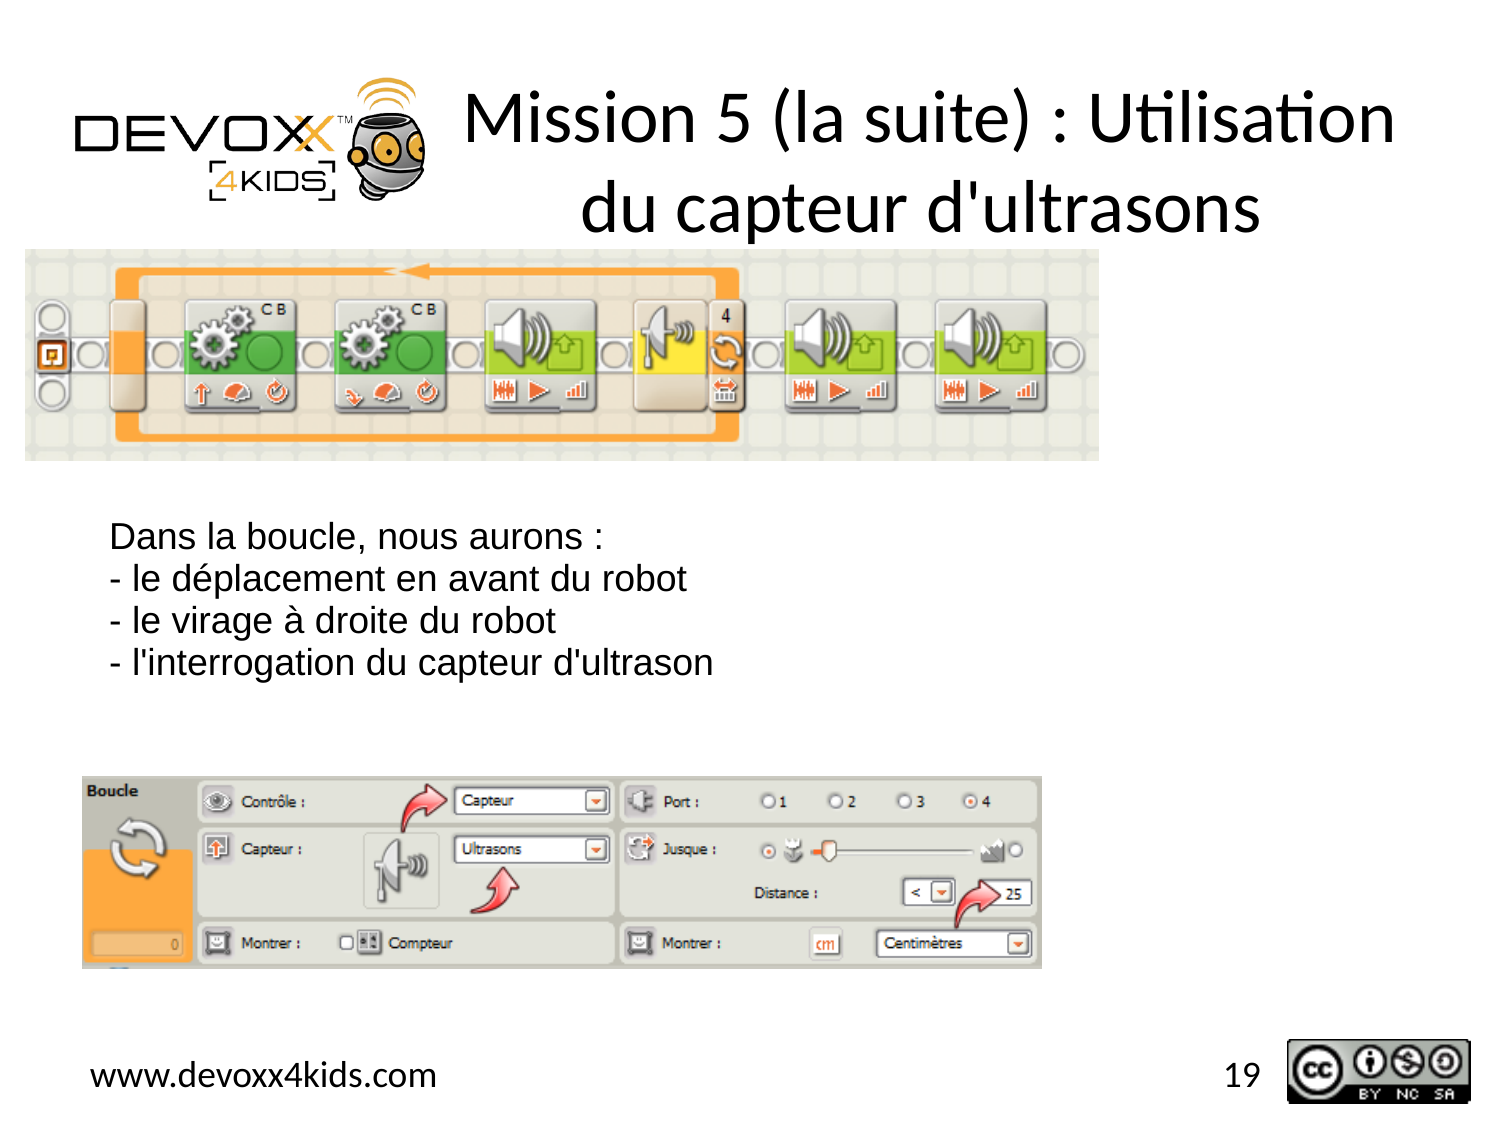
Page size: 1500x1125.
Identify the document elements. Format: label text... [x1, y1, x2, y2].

picture [75, 77, 425, 201]
text_box <number> [1075, 1042, 1276, 1103]
title Mission 5 (la suite) : Utilisation du capteur d'ultrasons [437, 60, 1423, 249]
picture [25, 249, 1099, 461]
picture [1287, 1039, 1471, 1104]
text_box Dans la boucle, nous aurons : - le déplacement en avant du robot - le virage à droite du robot - l'interrogation du capteur d'ultrason [94, 507, 731, 691]
picture [82, 776, 1042, 969]
